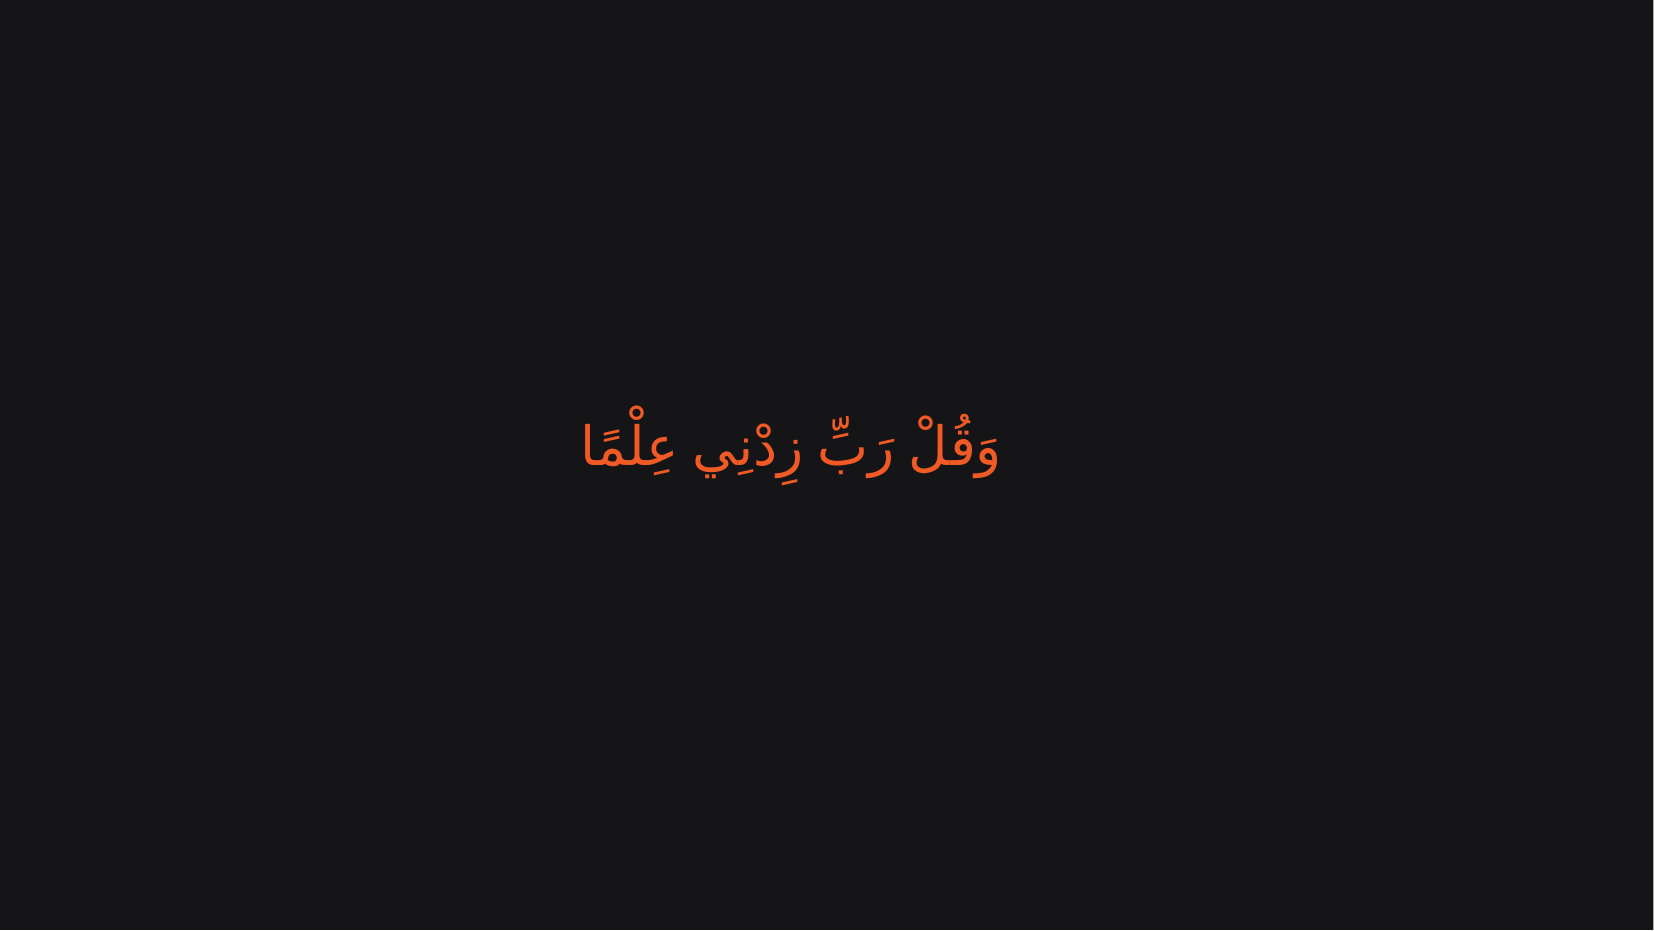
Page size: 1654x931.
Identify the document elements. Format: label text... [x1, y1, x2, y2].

title وَقُلْ رَبِّ زِدْنِي عِلْمًا [195, 375, 1388, 531]
